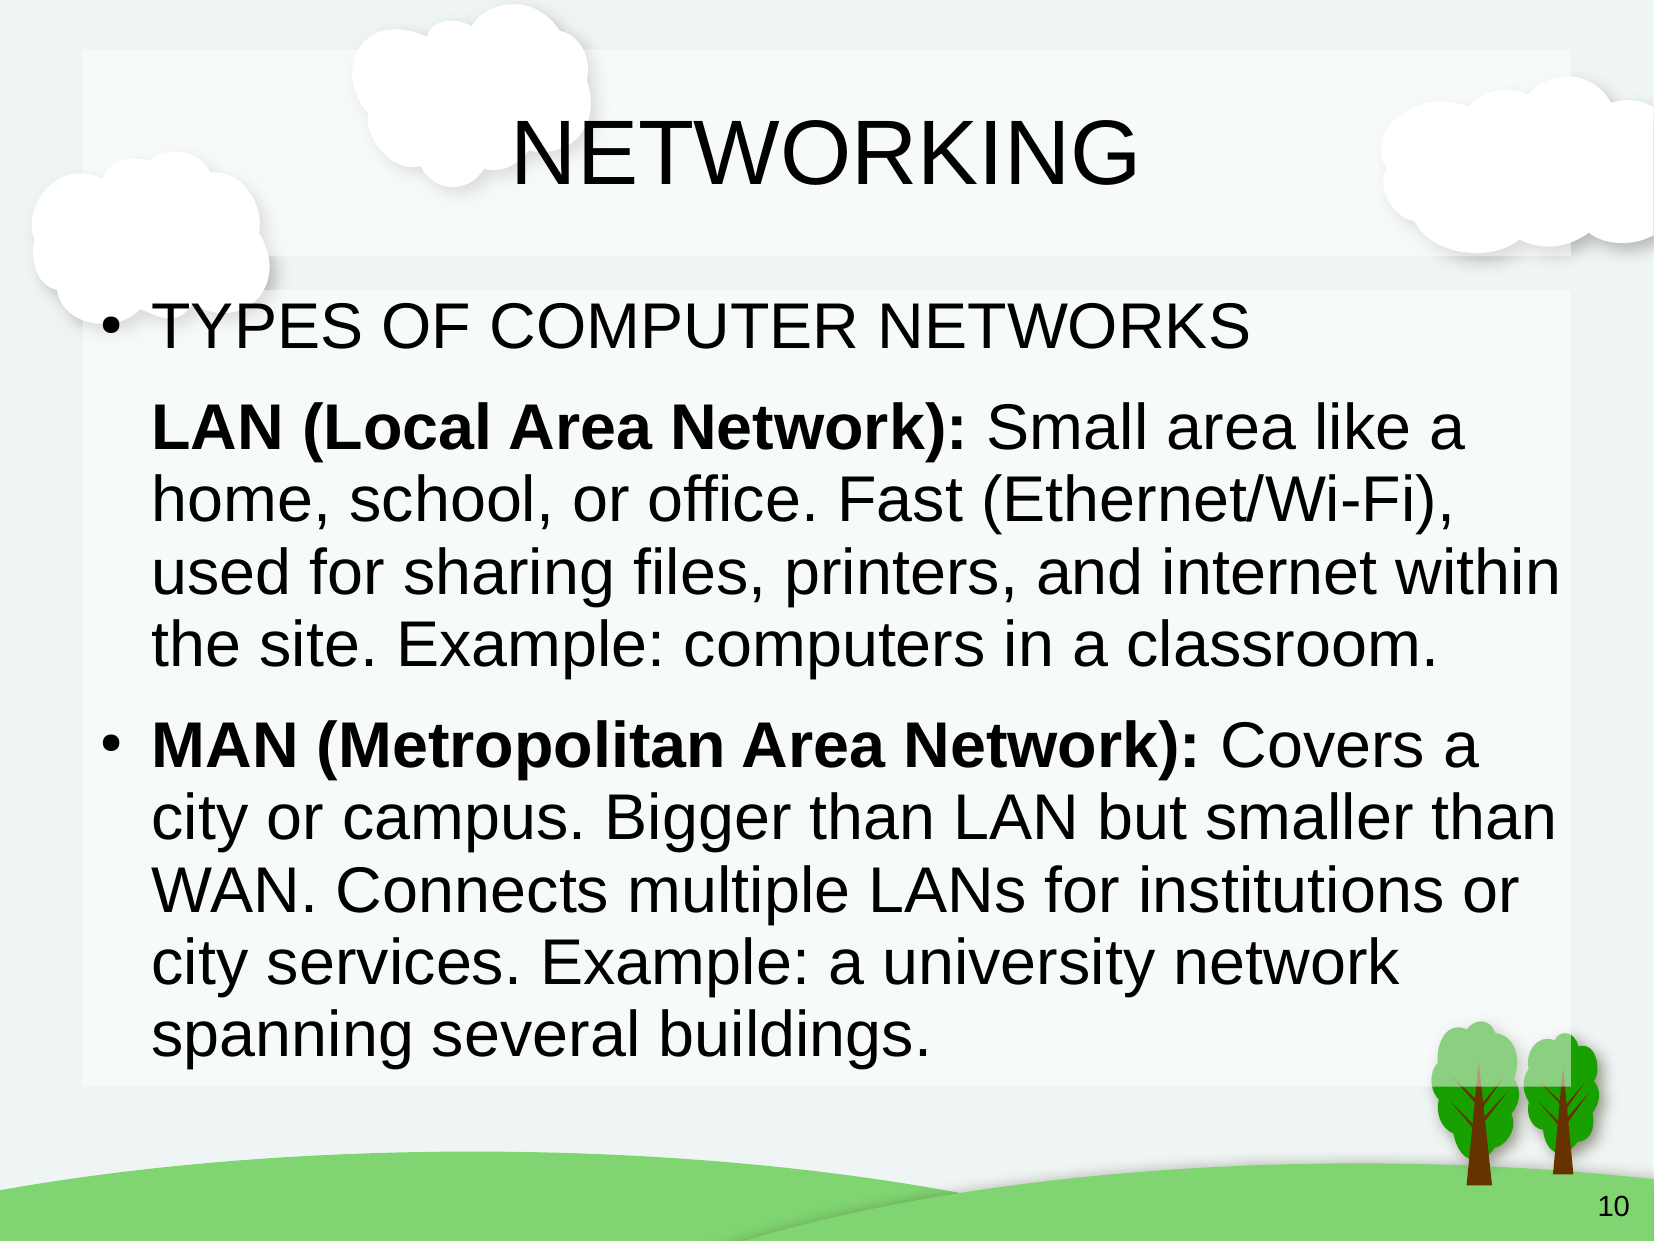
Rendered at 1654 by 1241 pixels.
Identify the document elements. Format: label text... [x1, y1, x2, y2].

list TYPES OF COMPUTER NETWORKS LAN (Local Area Network): Small area like a home, school, or office. Fast (Ethernet/Wi‑Fi), used for sharing files, printers, and internet within the site. Example: computers in a classroom. MAN (Metropolitan Area Network): Covers a city or campus. Bigger than LAN but smaller than WAN. Connects multiple LANs for institutions or city services. Example: a university network spanning several buildings. [82, 290, 1571, 1087]
title NETWORKING [82, 49, 1571, 257]
